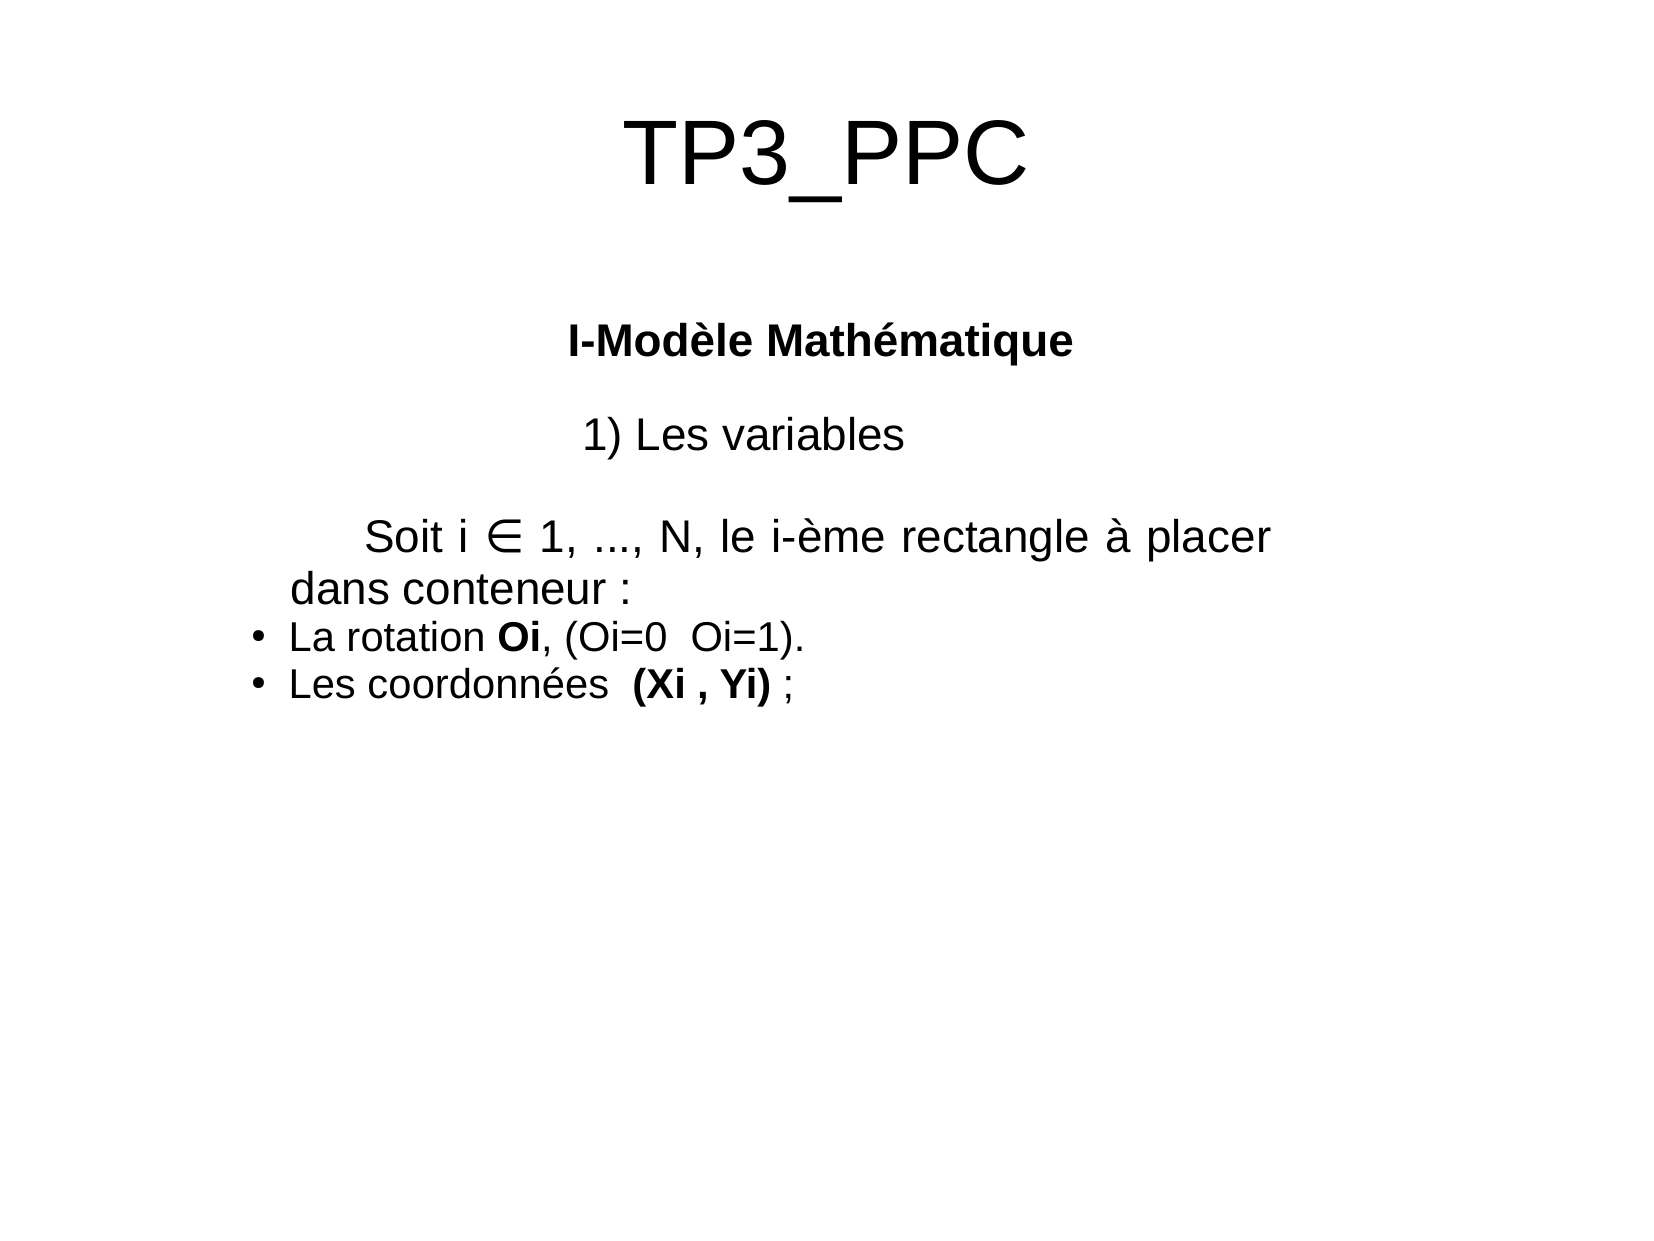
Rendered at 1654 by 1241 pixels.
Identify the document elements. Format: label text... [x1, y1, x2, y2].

title TP3_PPC [82, 49, 1571, 257]
text_box I-Modèle Mathématique [342, 307, 1300, 374]
text_box 1) Les variables Soit i ∈ 1, ..., N, le i-ème rectangle à placer dans conteneur : La rotation Oi, (Oi=0 Oi=1). Les coordonnées (Xi , Yi) ; [200, 401, 1288, 733]
